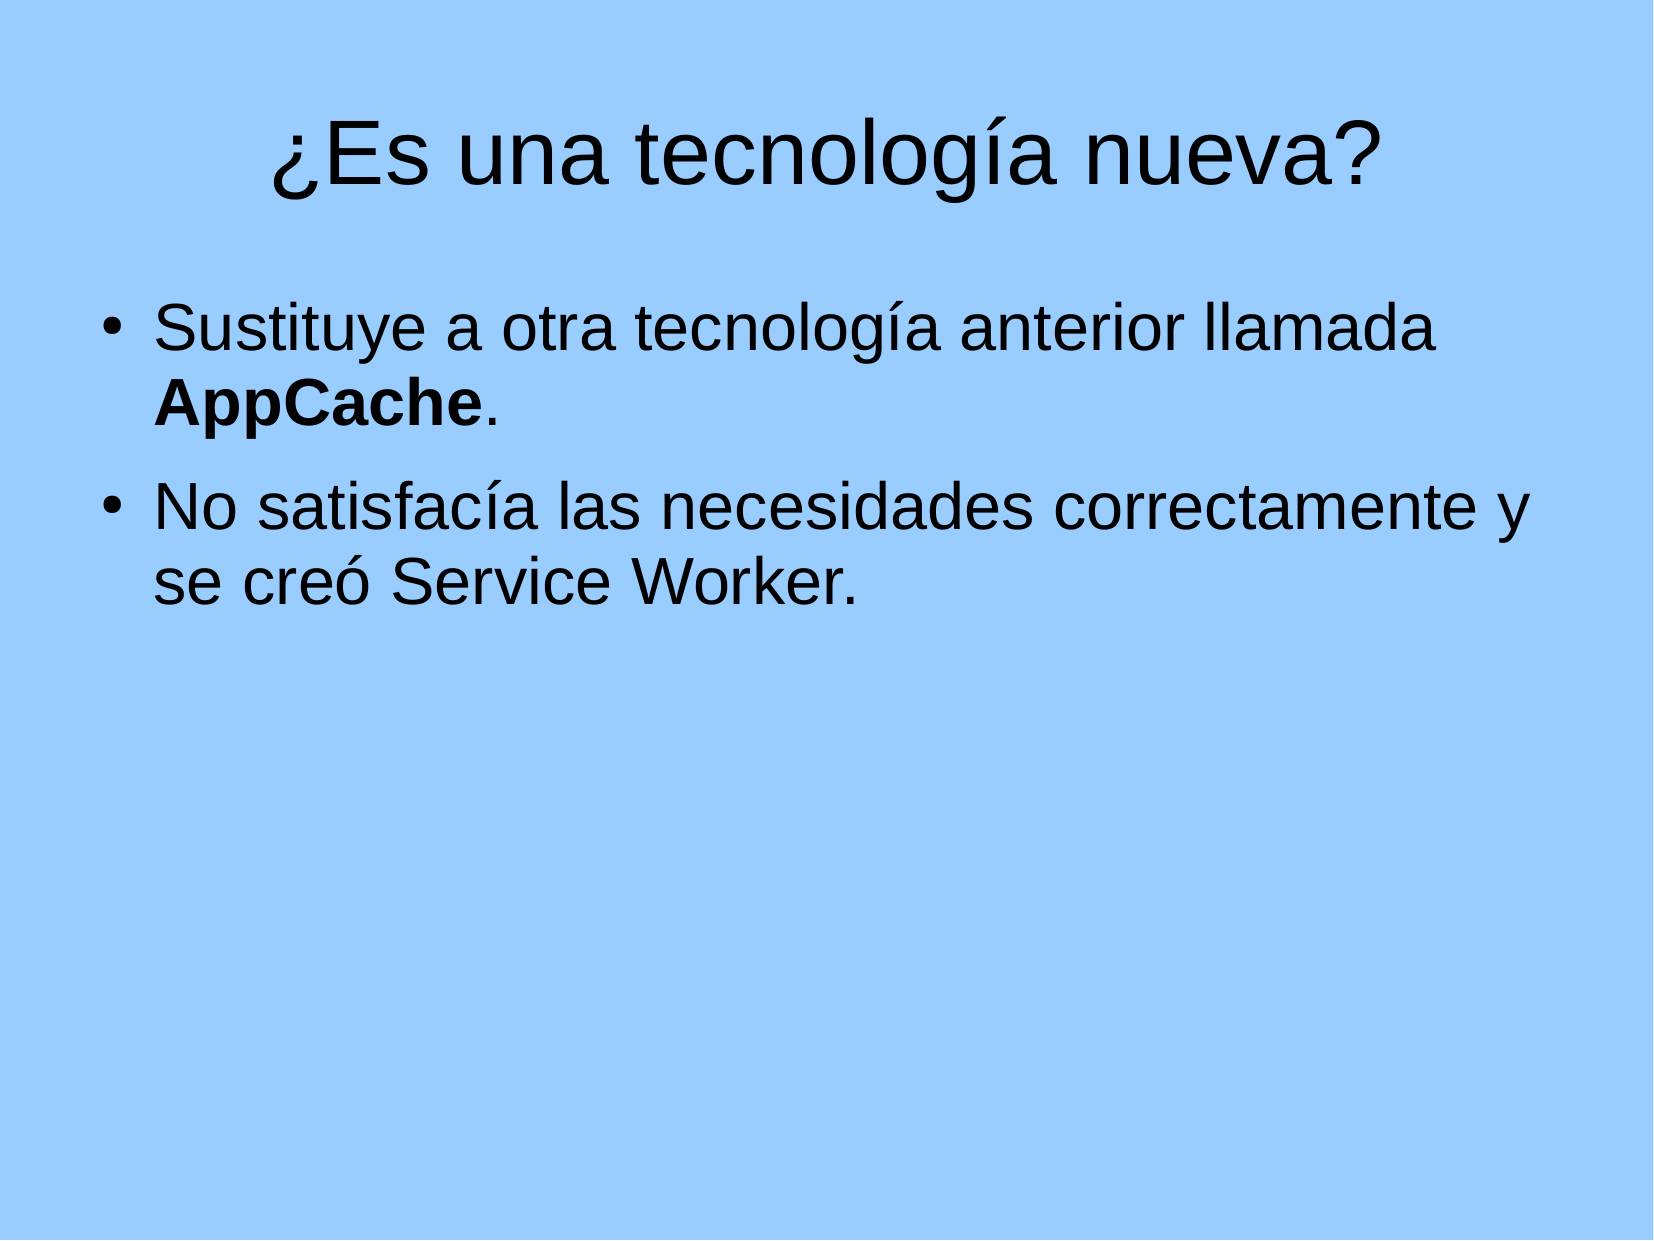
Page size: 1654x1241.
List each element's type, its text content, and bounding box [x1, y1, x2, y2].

list Sustituye a otra tecnología anterior llamada AppCache. No satisfacía las necesidades correctamente y se creó Service Worker. [82, 290, 1571, 1010]
title ¿Es una tecnología nueva? [82, 49, 1571, 257]
